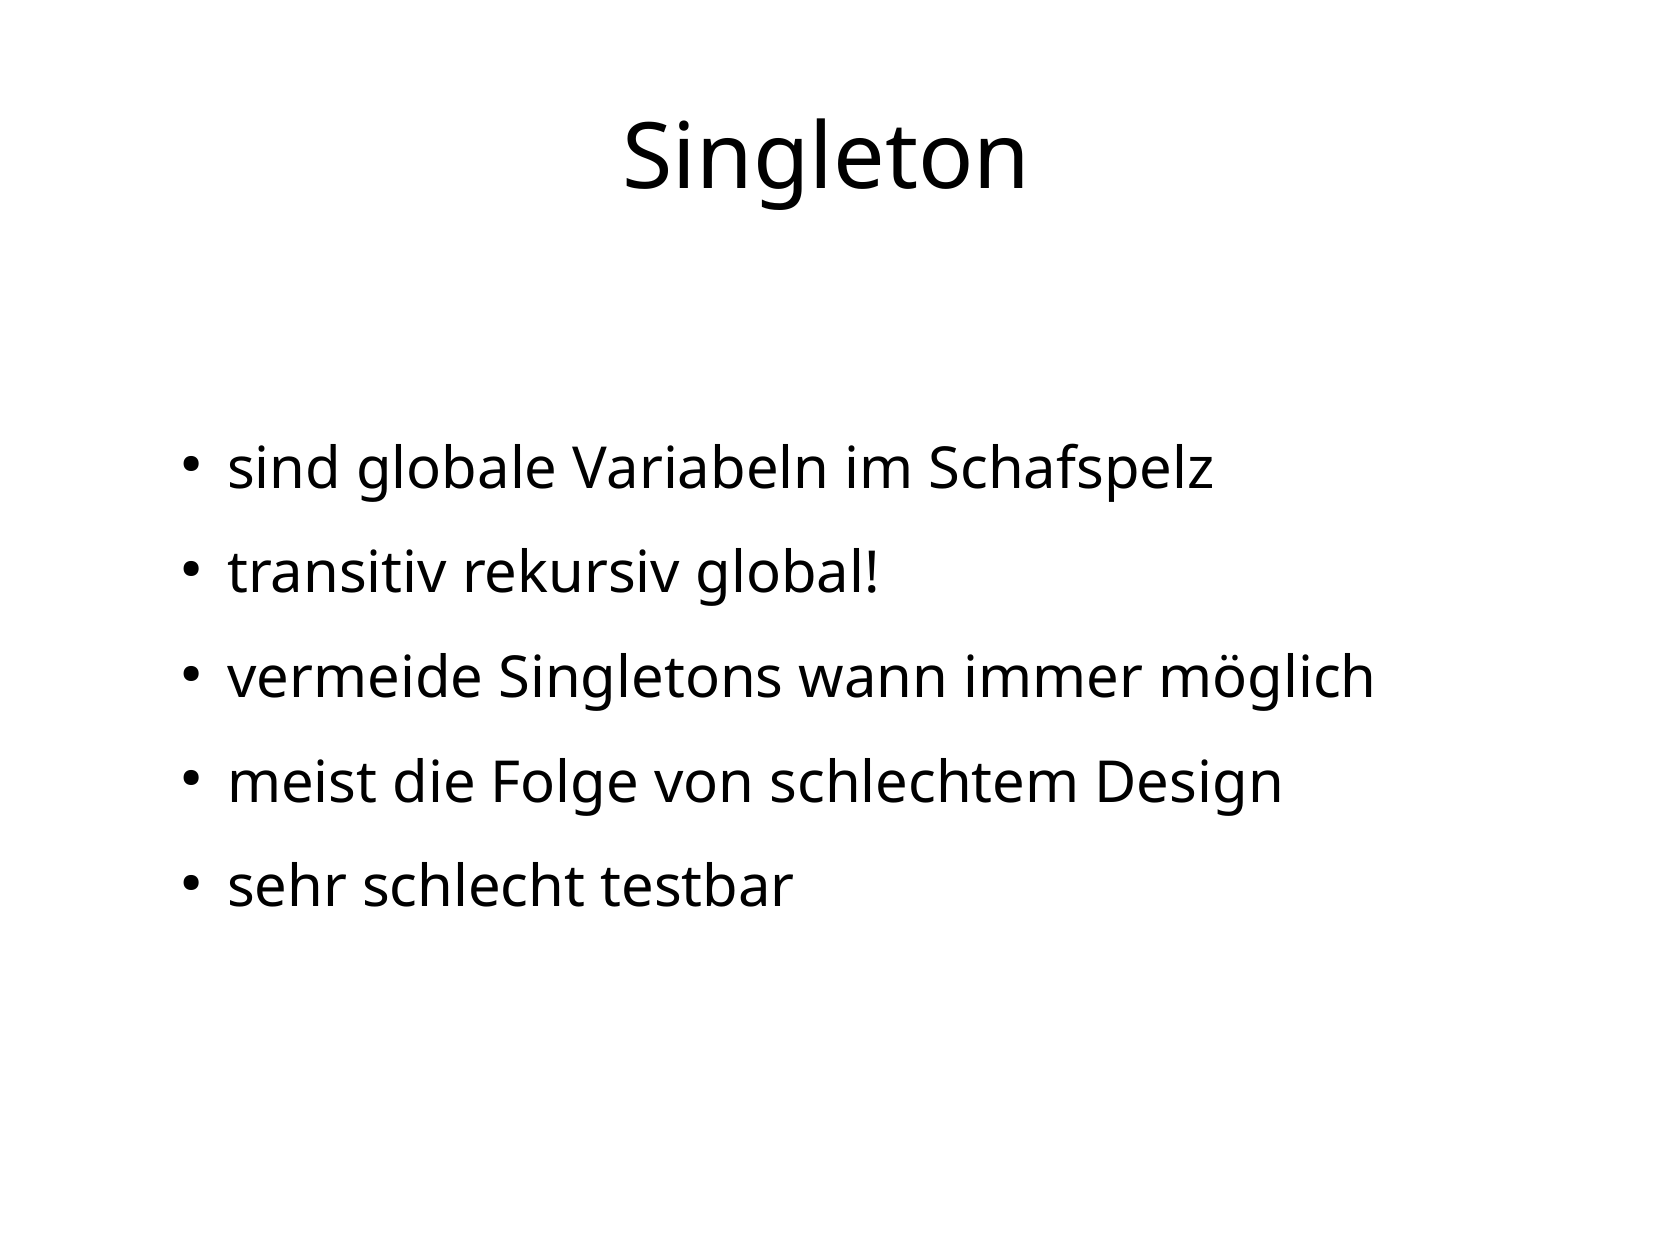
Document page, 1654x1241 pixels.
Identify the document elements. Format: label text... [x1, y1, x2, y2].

title Singleton [82, 56, 1571, 250]
list sind globale Variabeln im Schafspelz transitiv rekursiv global! vermeide Singletons wann immer möglich meist die Folge von schlechtem Design sehr schlecht testbar [165, 426, 1489, 934]
